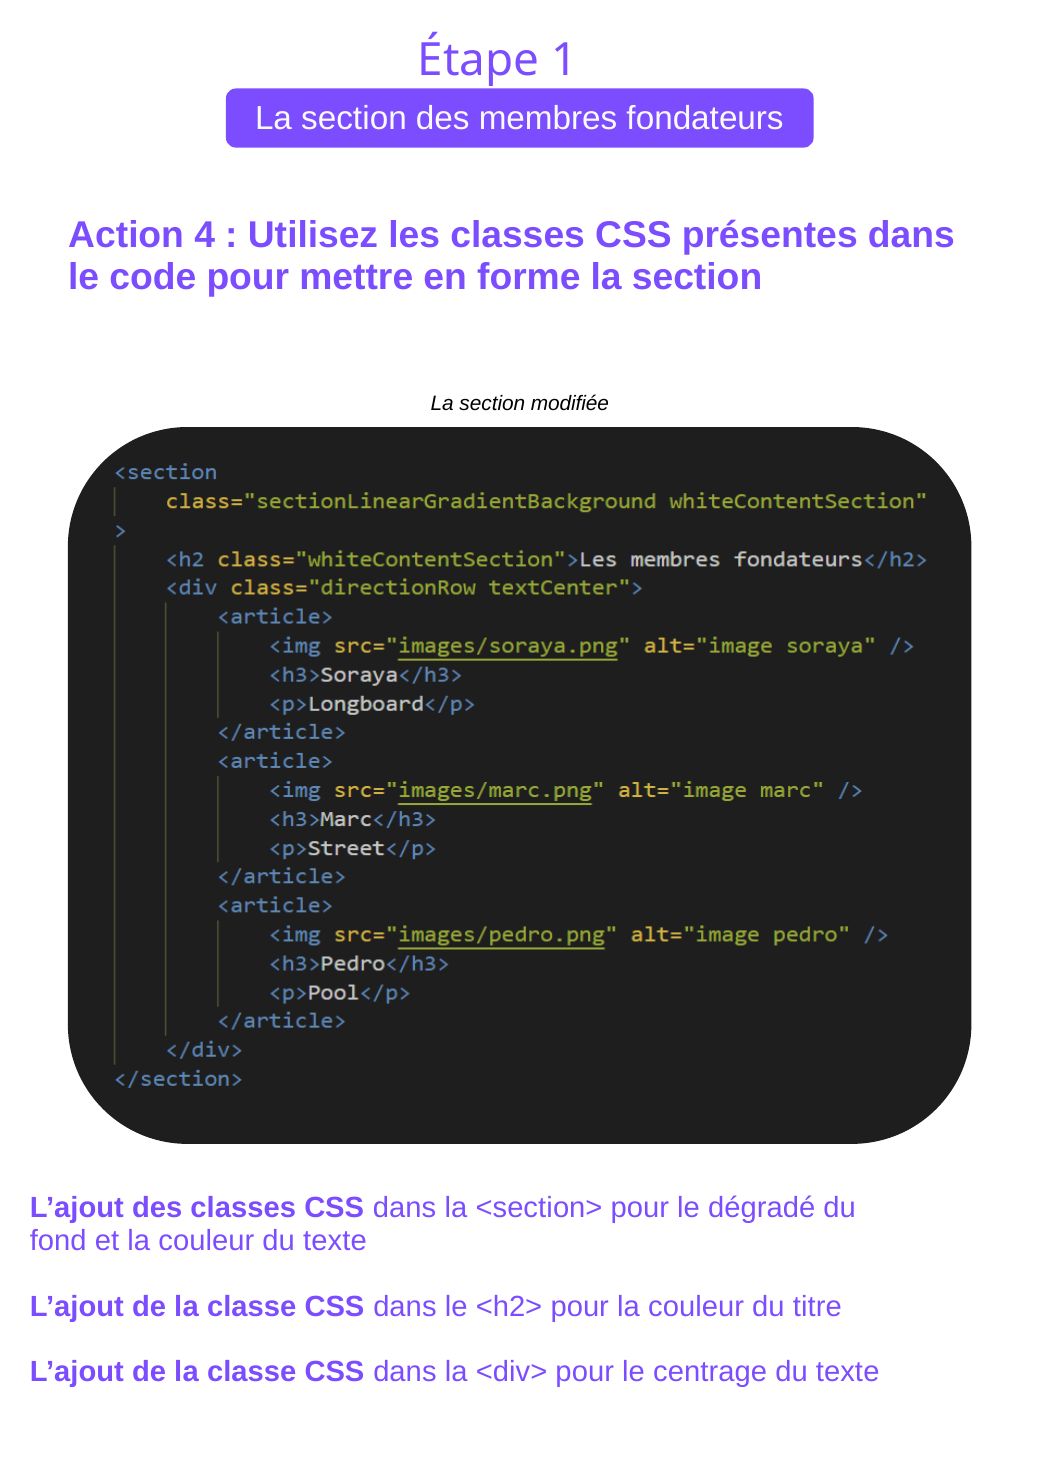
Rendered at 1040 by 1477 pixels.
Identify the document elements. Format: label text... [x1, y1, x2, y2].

text_box La section modifiée [412, 384, 627, 423]
text_box La section des membres fondateurs [225, 88, 814, 148]
text_box [67, 427, 972, 1144]
title Étape 1 [417, 26, 622, 88]
text_box Action 4 : Utilisez les classes CSS présentes dans le code pour mettre en forme la section [53, 206, 986, 306]
text_box L’ajout des classes CSS dans la <section> pour le dégradé du fond et la couleur du texte L’ajout de la classe CSS dans le <h2> pour la couleur du titre L’ajout de la classe CSS dans la <div> pour le centrage du texte [15, 1183, 916, 1429]
title Étape 1 [417, 148, 622, 154]
